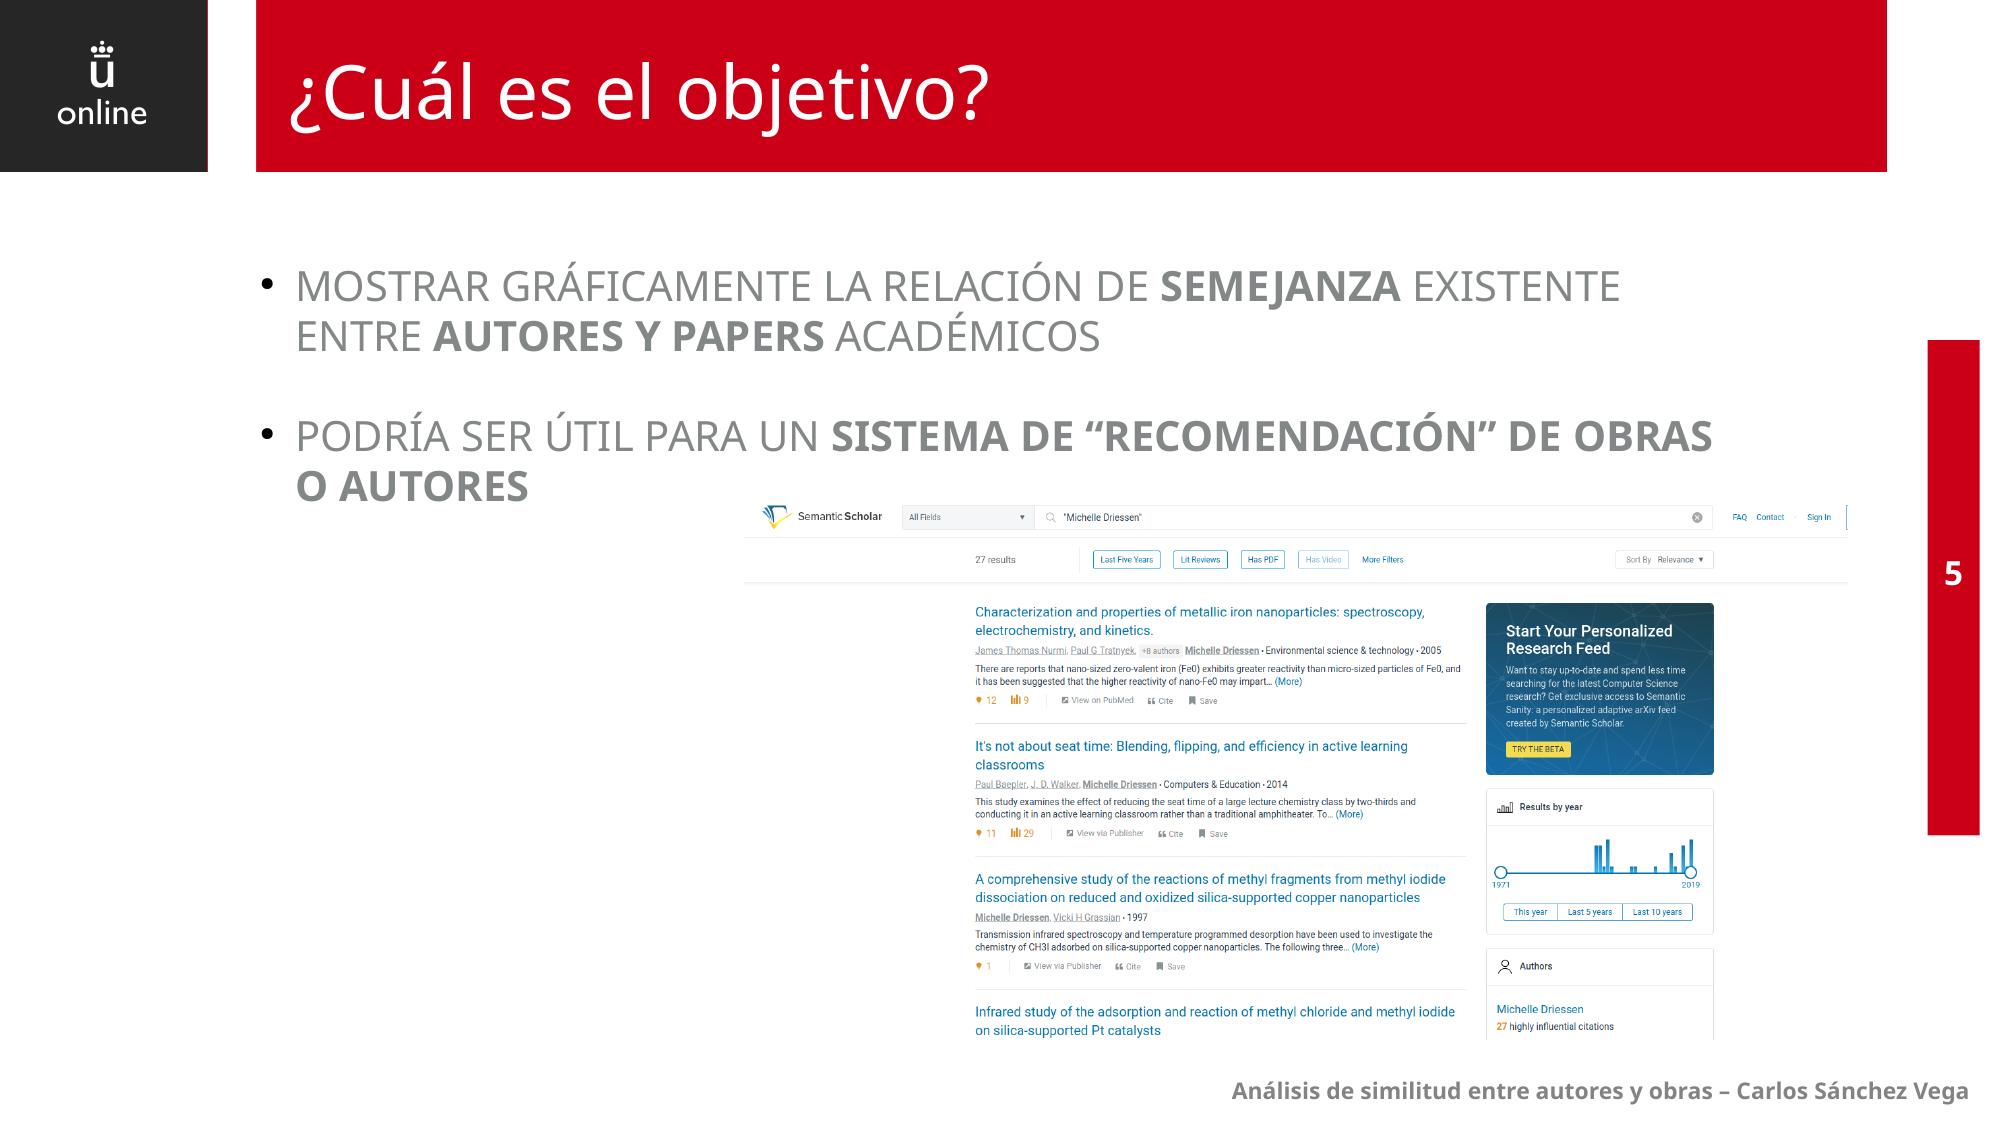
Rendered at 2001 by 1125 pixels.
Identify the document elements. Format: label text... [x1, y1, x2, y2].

footer Análisis de similitud entre autores y obras – Carlos Sánchez Vega [671, 1060, 1986, 1121]
text_box MOSTRAR GRÁFICAMENTE LA RELACIÓN DE SEMEJANZA EXISTENTE ENTRE AUTOREs Y PAPERS ACADÉMICOS PODRÍA SER ÚTIL PARA UN SISTEMA DE “RECOMENDACIÓN” DE OBRAS O AUTORES [259, 259, 1718, 438]
slide_number <número> [1898, 544, 2000, 605]
picture [744, 500, 1848, 1040]
picture [40, 26, 164, 150]
title ¿Cuál es el objetivo? [274, 9, 1829, 142]
